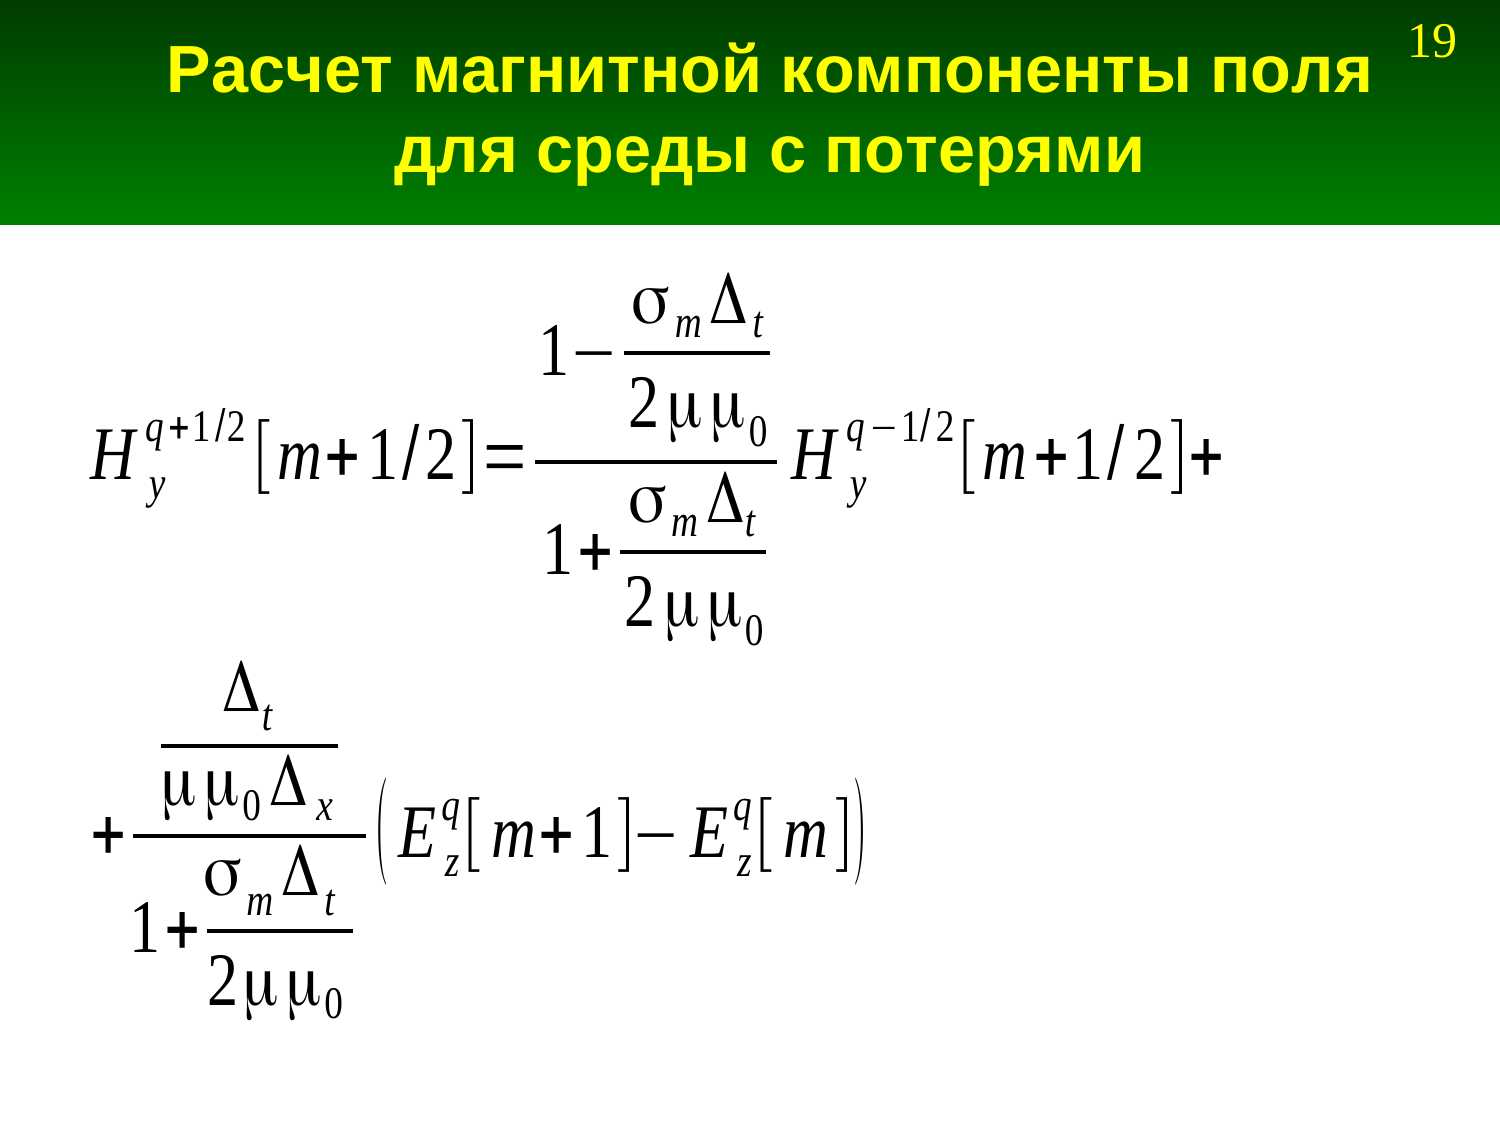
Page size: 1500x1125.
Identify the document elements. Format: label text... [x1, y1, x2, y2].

title Расчет магнитной компоненты поля для среды с потерями [100, 7, 1441, 204]
chart [71, 266, 1244, 1032]
